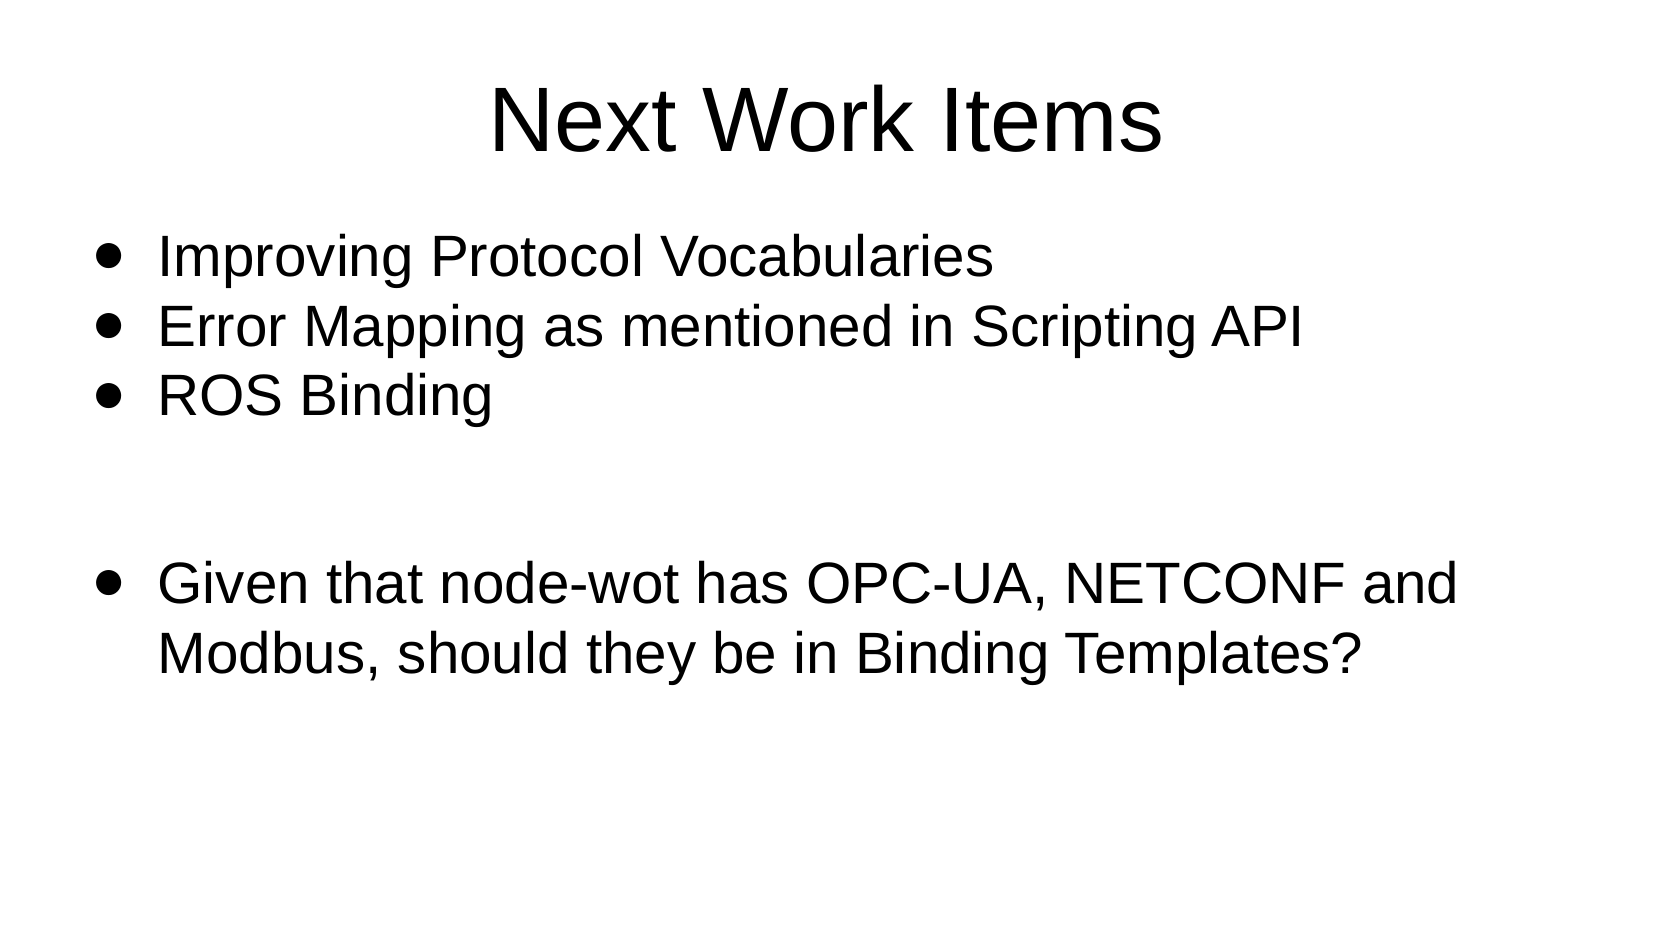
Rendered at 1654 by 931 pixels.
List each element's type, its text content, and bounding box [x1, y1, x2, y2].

text_box Next Work Items [82, 37, 1571, 193]
text_box Improving Protocol Vocabularies Error Mapping as mentioned in Scripting API ROS Binding Given that node-wot has OPC-UA, NETCONF and Modbus, should they be in Binding Templates? [82, 217, 1571, 844]
